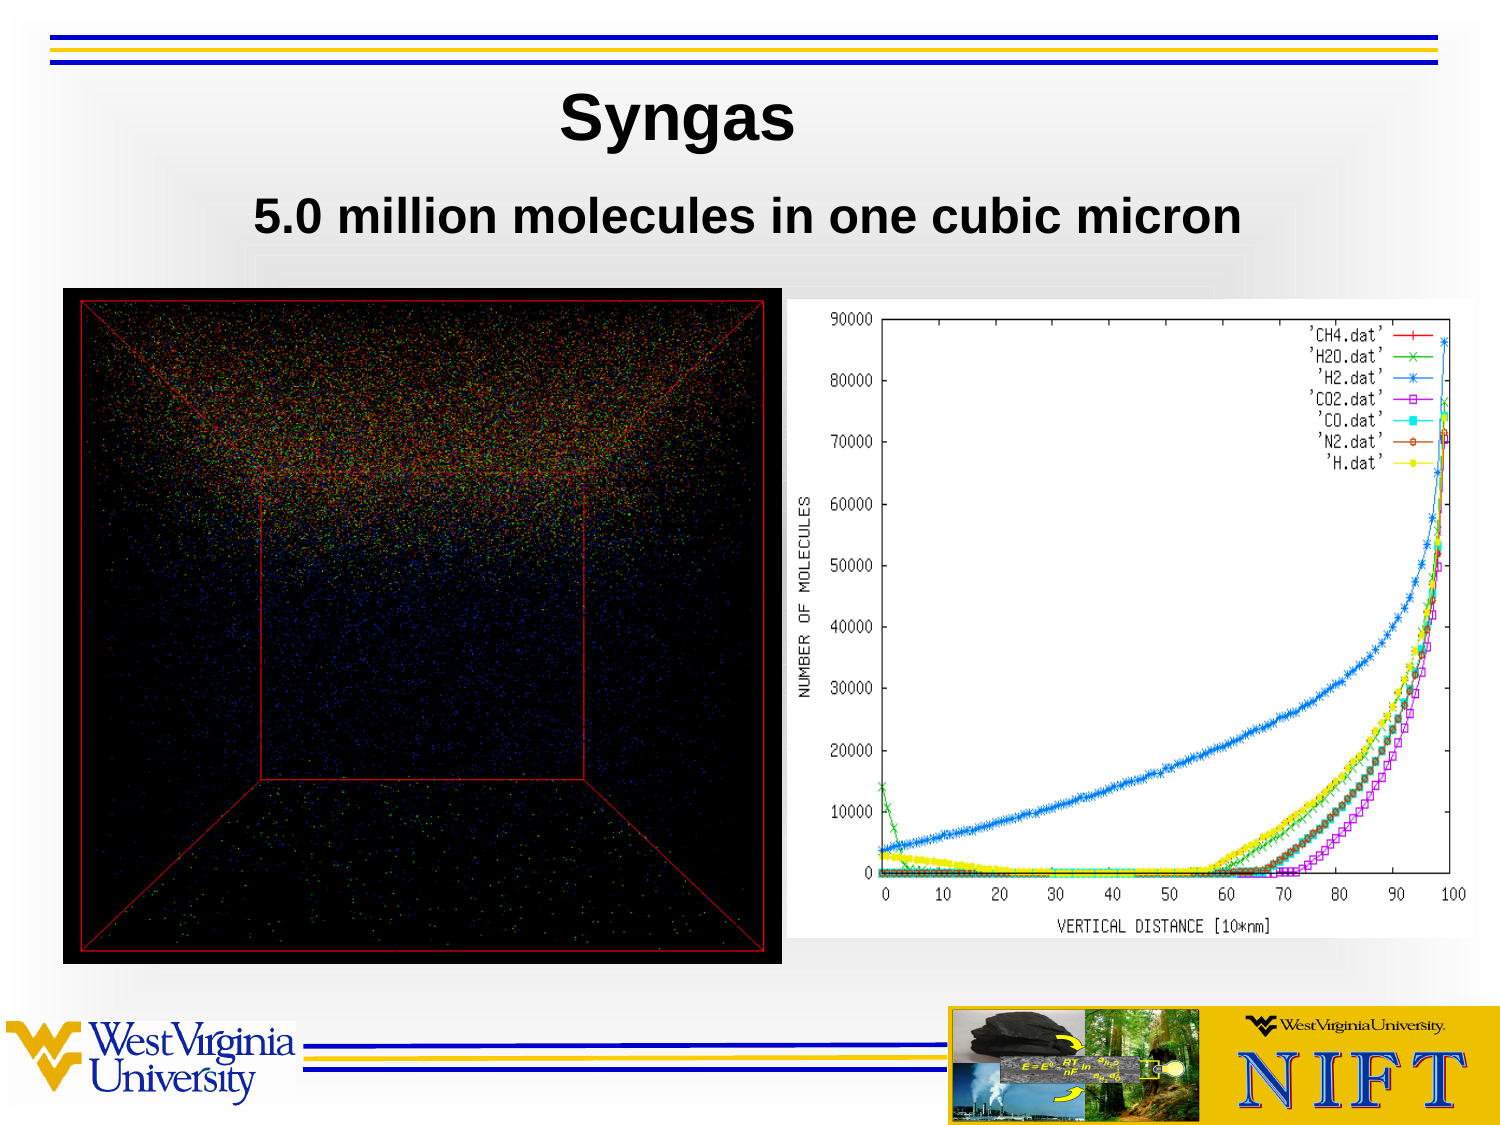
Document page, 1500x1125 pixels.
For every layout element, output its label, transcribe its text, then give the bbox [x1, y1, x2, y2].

picture [948, 1006, 1500, 1125]
picture [63, 288, 782, 964]
title Syngas [340, 56, 1016, 178]
text_box 5.0 million molecules in one cubic micron [238, 180, 1271, 252]
picture [787, 299, 1475, 938]
